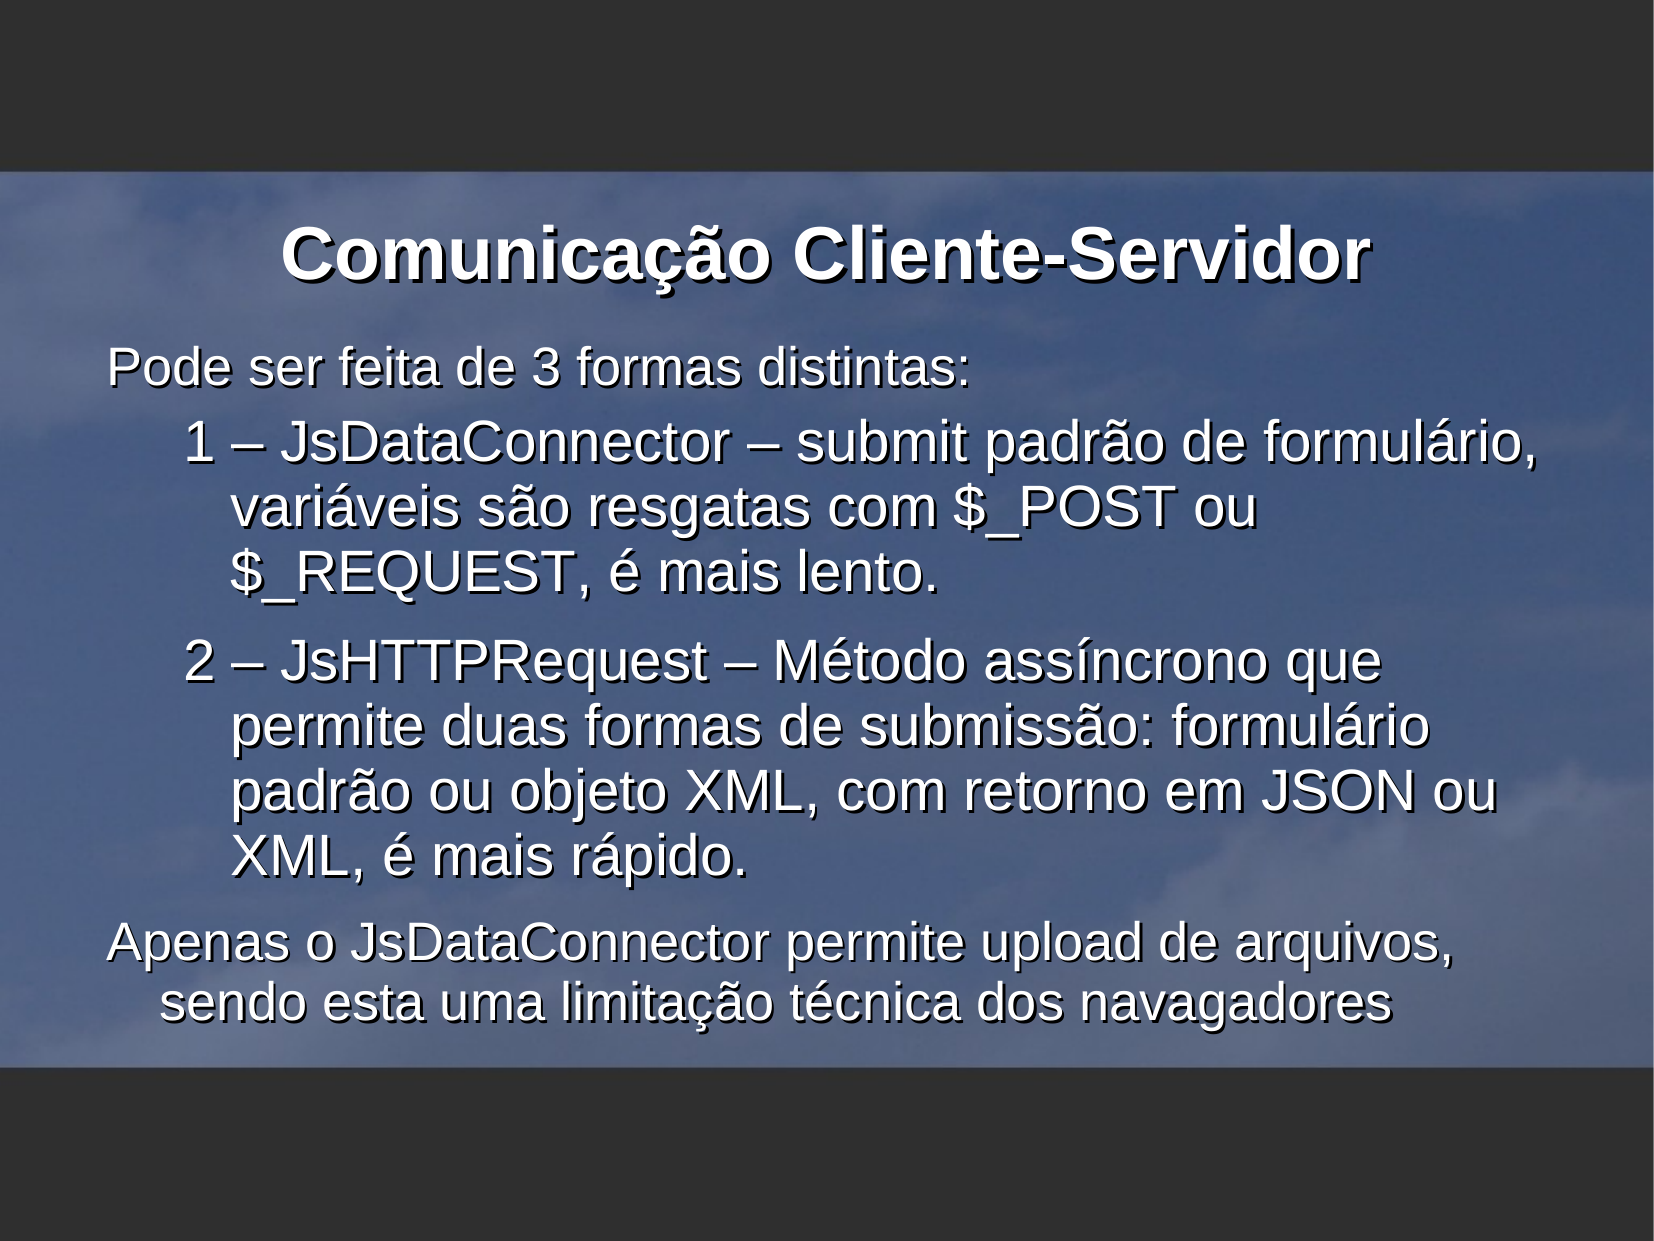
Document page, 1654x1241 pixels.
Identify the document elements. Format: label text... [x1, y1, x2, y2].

title Comunicação Cliente-Servidor [88, 172, 1565, 336]
list Pode ser feita de 3 formas distintas: 1 – JsDataConnector – submit padrão de formulário, variáveis são resgatas com $_POST ou $_REQUEST, é mais lento. 2 – JsHTTPRequest – Método assíncrono que permite duas formas de submissão: formulário padrão ou objeto XML, com retorno em JSON ou XML, é mais rápido. Apenas o JsDataConnector permite upload de arquivos, sendo esta uma limitação técnica dos navagadores [88, 336, 1565, 1031]
picture [0, 0, 1654, 1241]
